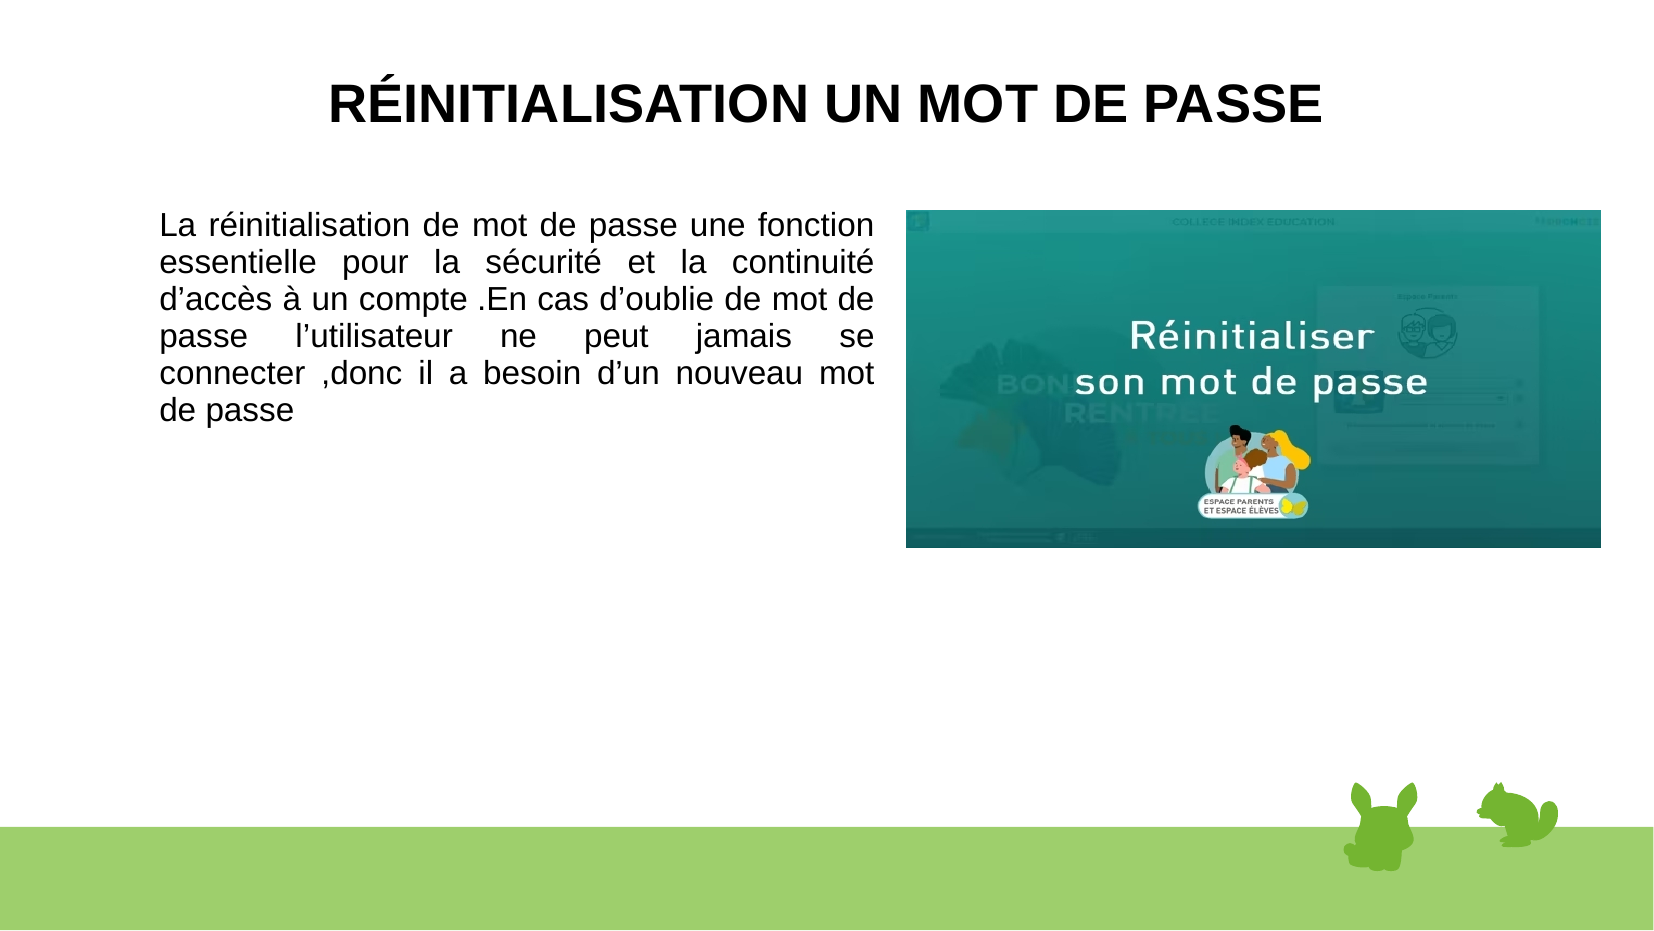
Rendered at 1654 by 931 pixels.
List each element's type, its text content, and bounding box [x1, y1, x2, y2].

list La réinitialisation de mot de passe une fonction essentielle pour la sécurité et la continuité d’accès à un compte .En cas d’oublie de mot de passe l’utilisateur ne peut jamais se connecter ,donc il a besoin d’un nouveau mot de passe [88, 206, 876, 739]
title RÉINITIALISATION UN MOT DE PASSE [88, 29, 1565, 178]
picture [906, 210, 1601, 548]
